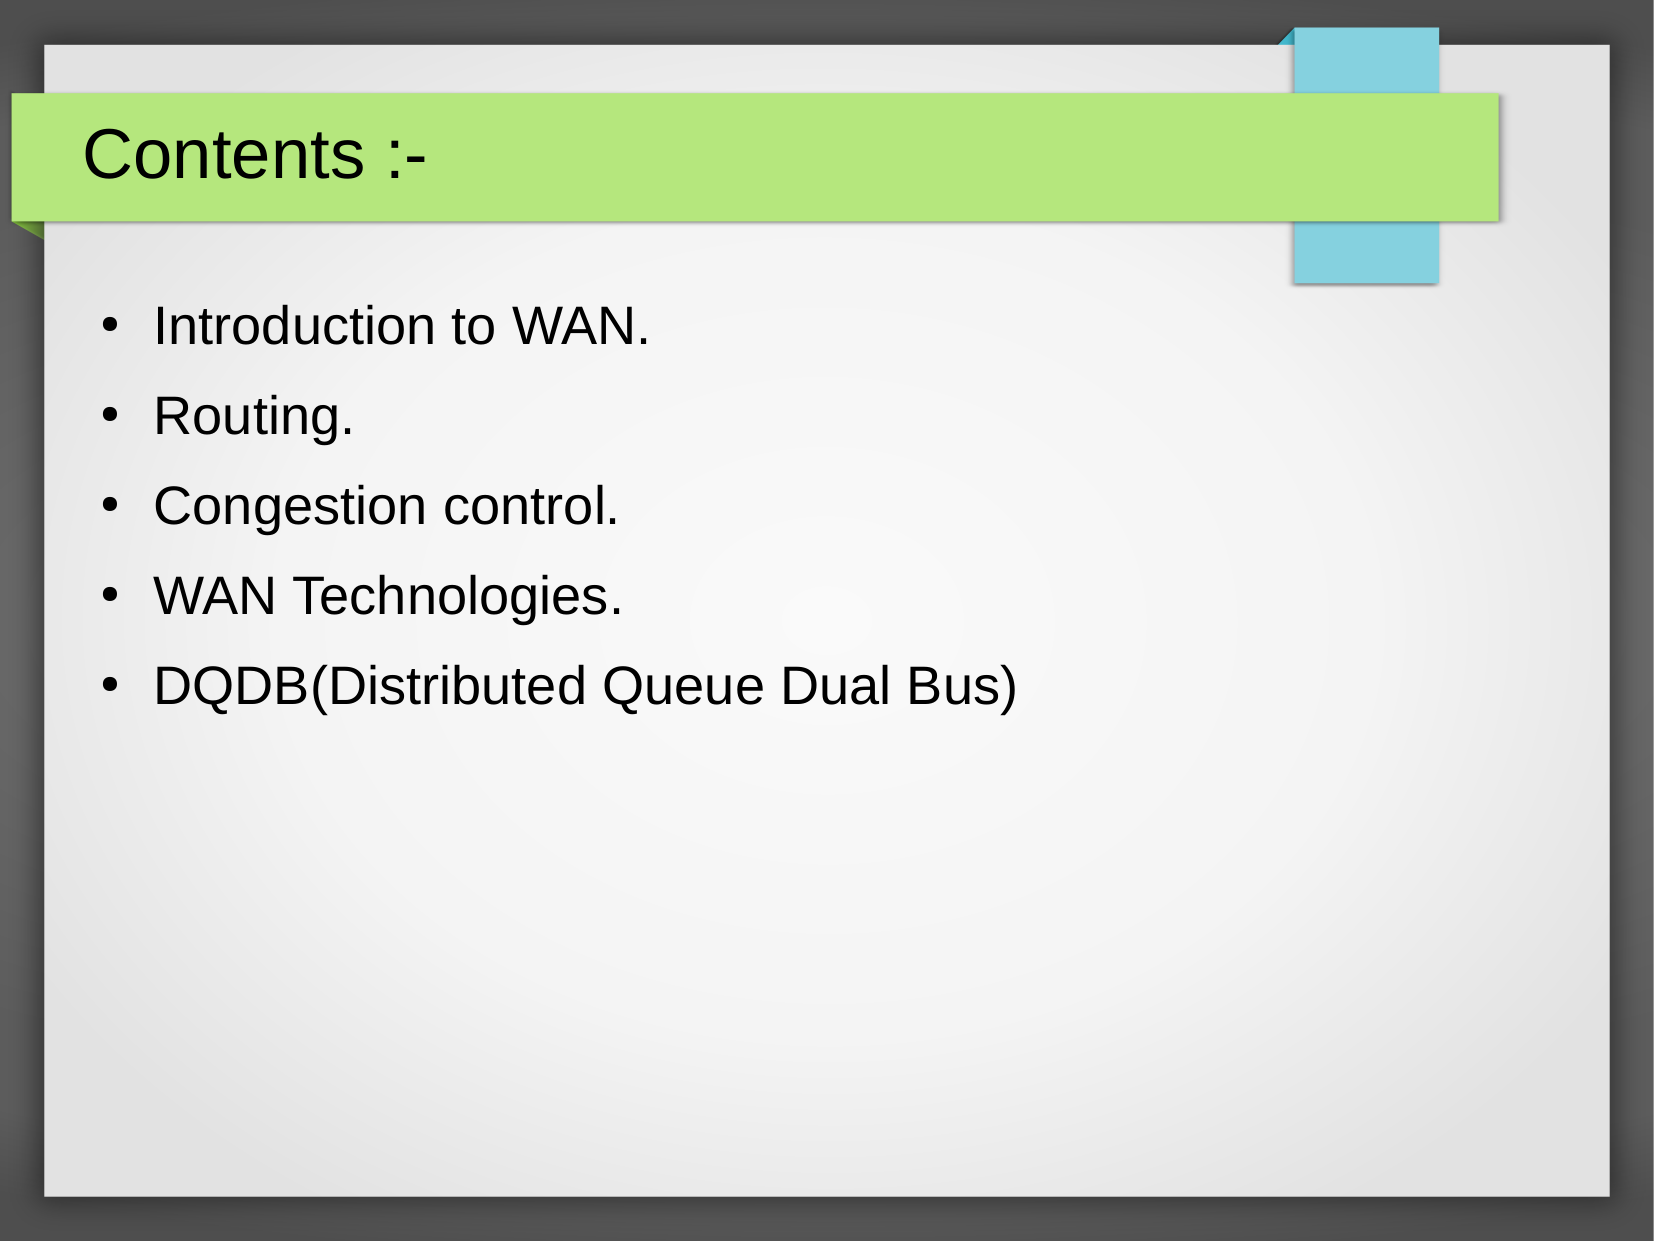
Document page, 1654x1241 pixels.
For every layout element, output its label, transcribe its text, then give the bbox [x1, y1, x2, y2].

list Introduction to WAN. Routing. Congestion control. WAN Technologies. DQDB(Distributed Queue Dual Bus) [82, 295, 1571, 1015]
title Contents :- [82, 94, 1264, 213]
picture [0, 0, 1654, 1241]
